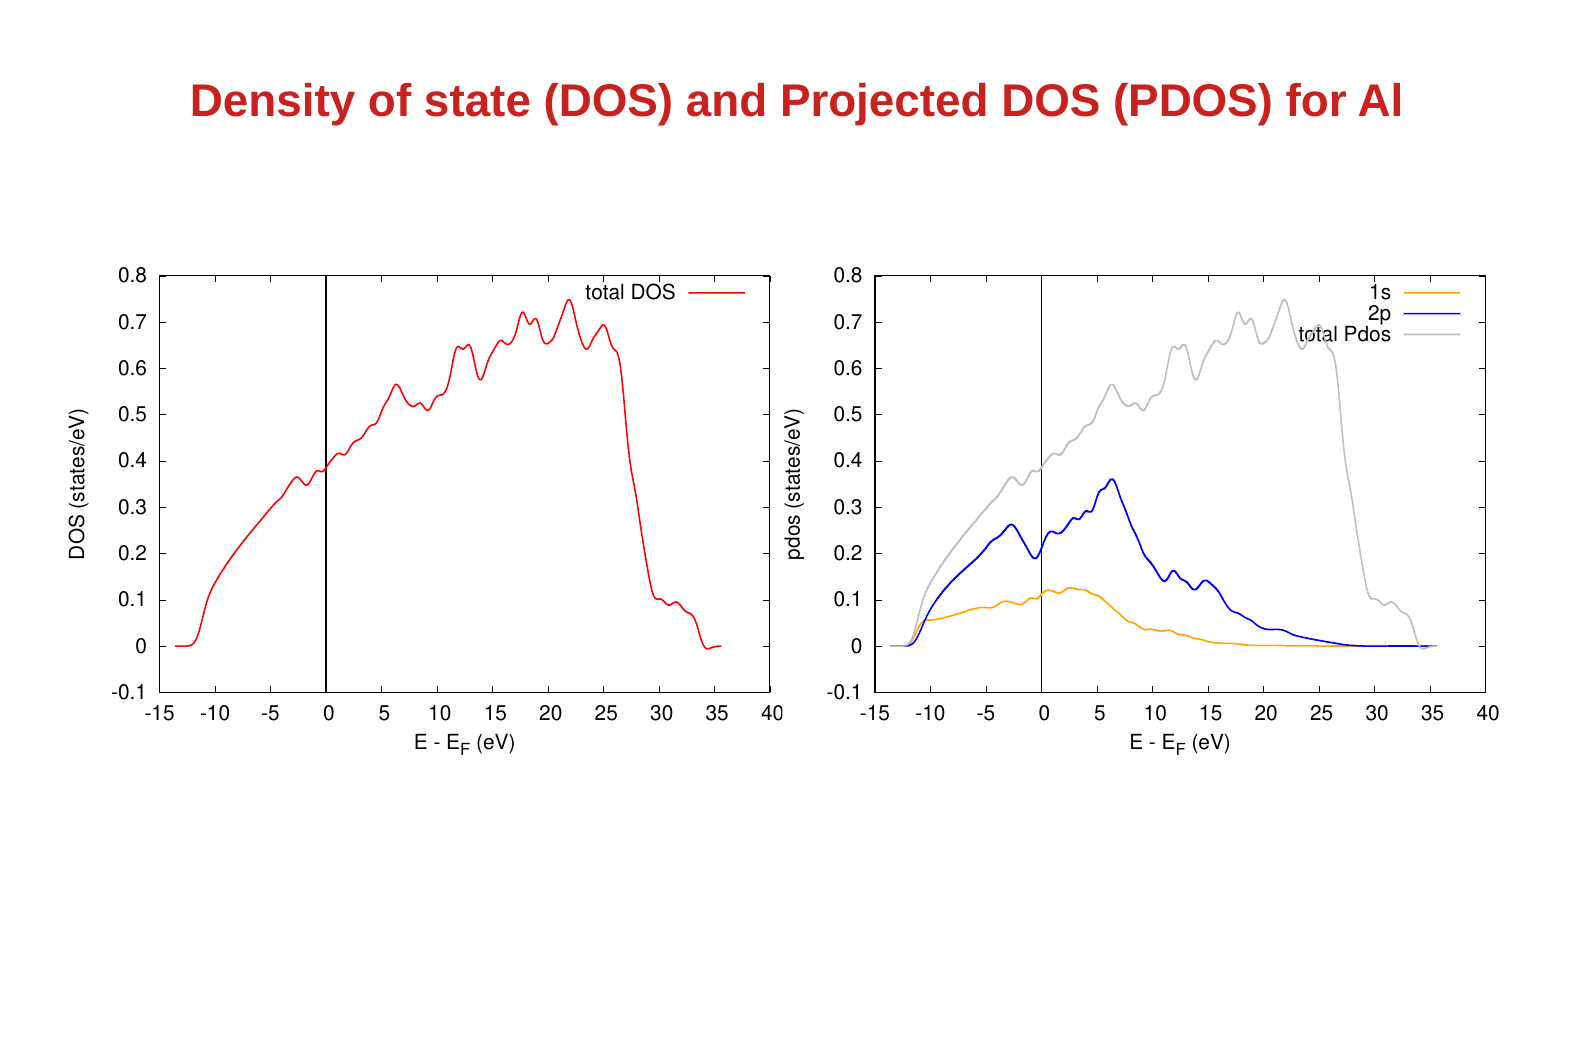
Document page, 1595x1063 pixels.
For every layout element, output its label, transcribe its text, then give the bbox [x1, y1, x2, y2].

picture [66, 255, 1502, 780]
text_box Density of state (DOS) and Projected DOS (PDOS) for Al [76, 67, 1519, 144]
